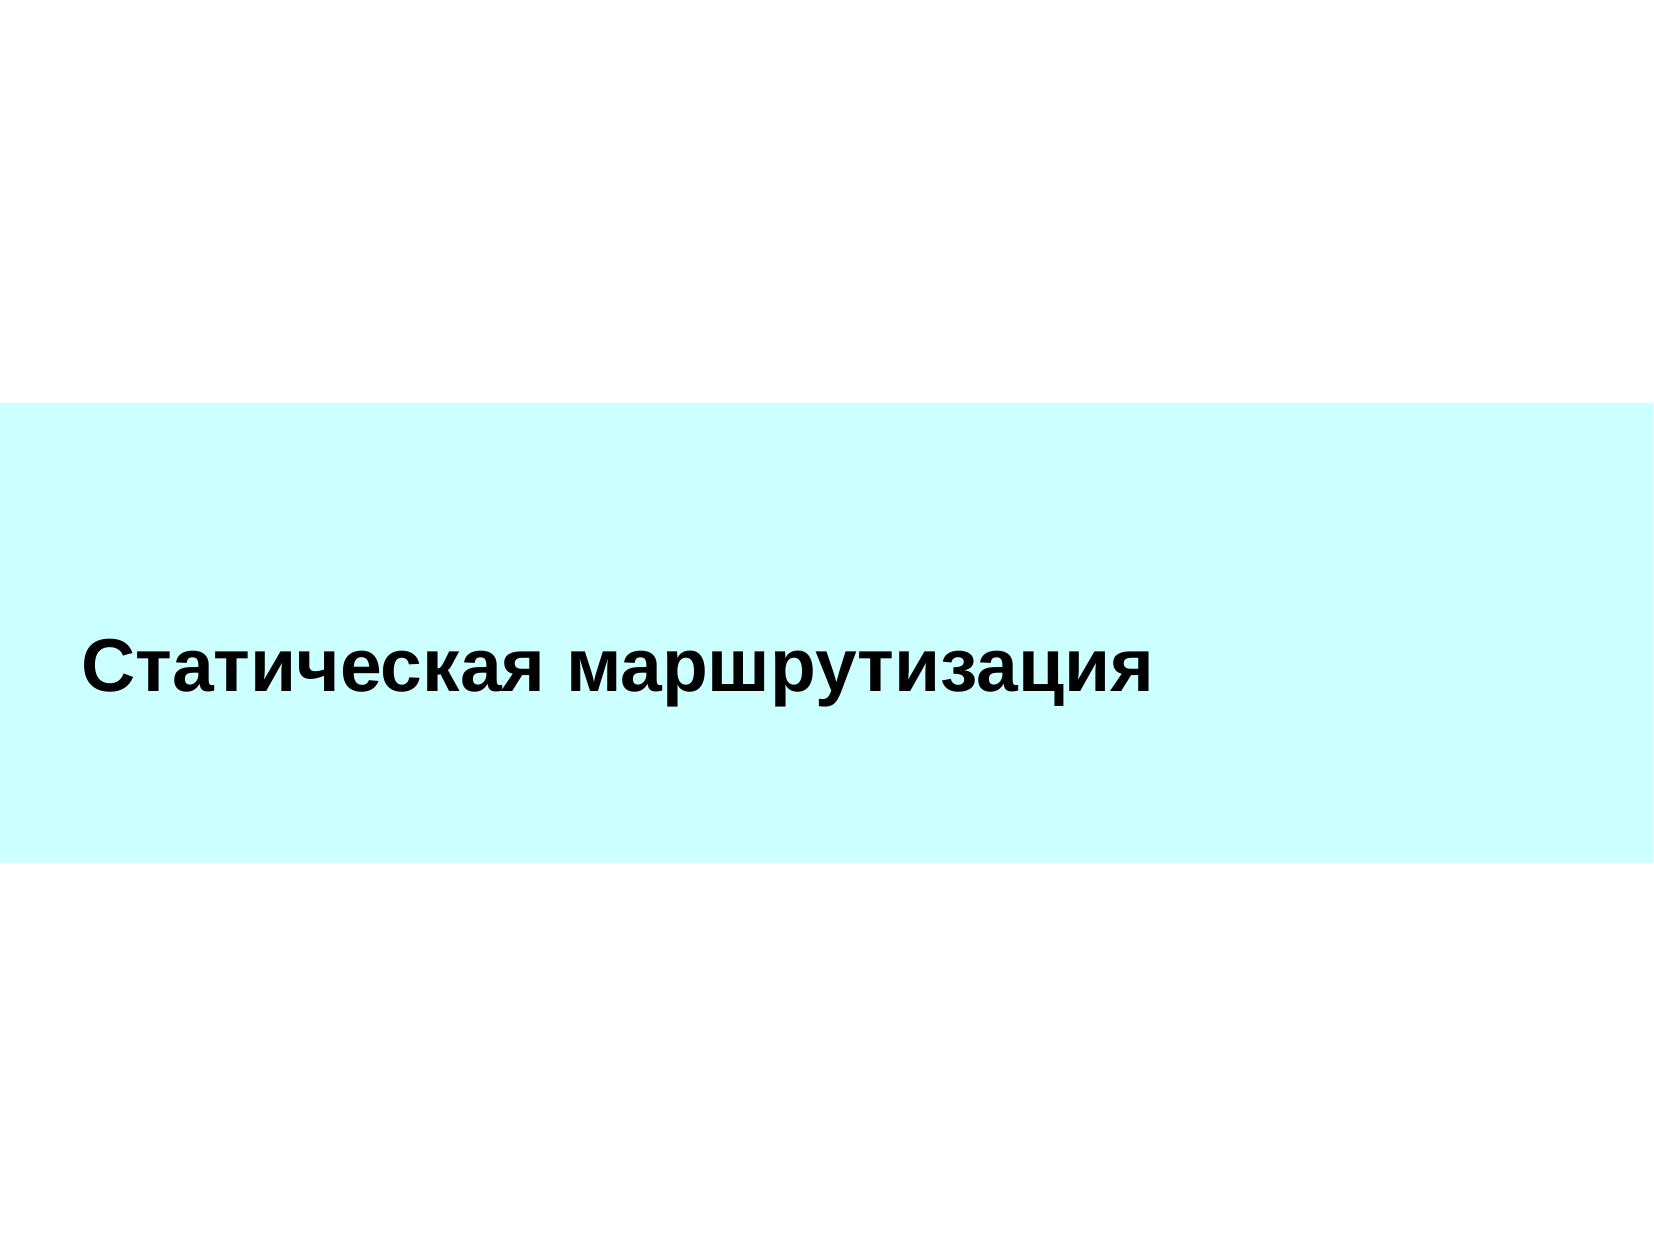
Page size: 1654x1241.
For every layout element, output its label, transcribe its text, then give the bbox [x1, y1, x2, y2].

text_box Статическая маршрутизация [67, 620, 1530, 772]
